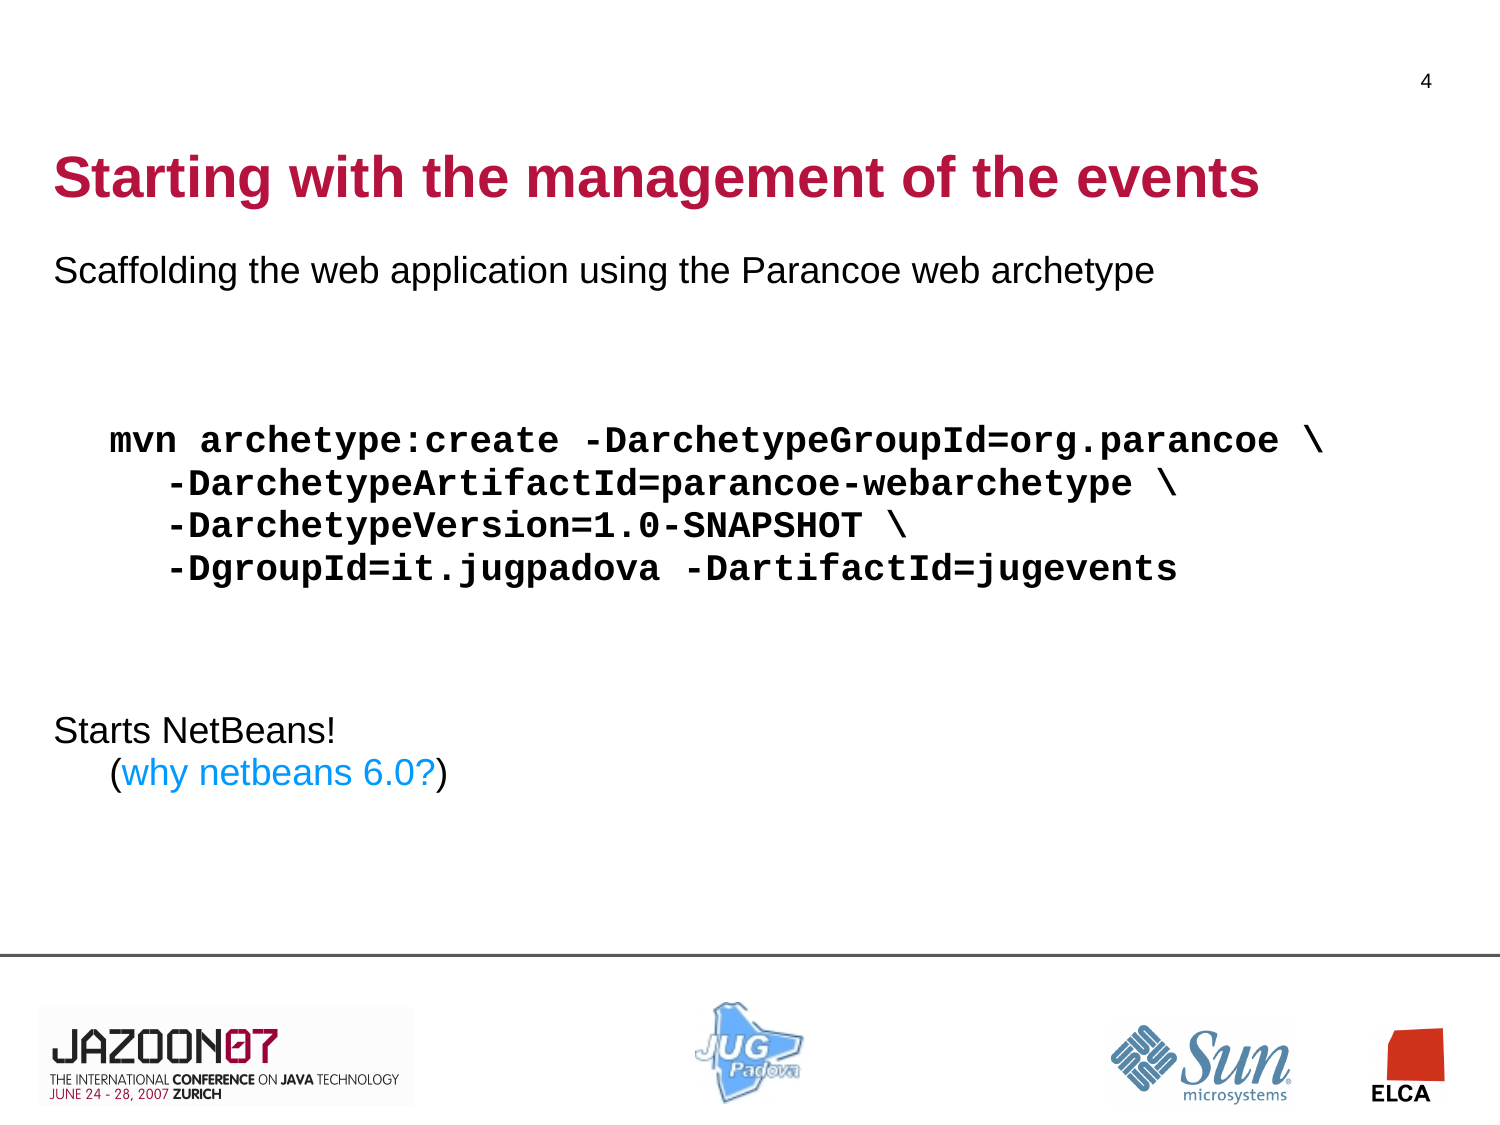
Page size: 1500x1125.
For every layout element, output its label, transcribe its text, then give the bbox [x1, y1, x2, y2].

picture [1107, 1021, 1294, 1107]
picture [1370, 1025, 1446, 1105]
picture [38, 1007, 413, 1106]
list Scaffolding the web application using the Parancoe web archetype mvn archetype:create -DarchetypeGroupId=org.parancoe \ -DarchetypeArtifactId=parancoe-webarchetype \ -DarchetypeVersion=1.0-SNAPSHOT \ -DgroupId=it.jugpadova -DartifactId=jugevents Starts NetBeans! (why netbeans 6.0?) [53, 249, 1450, 953]
title Starting with the management of the events [53, 119, 1447, 245]
picture [695, 1002, 805, 1104]
